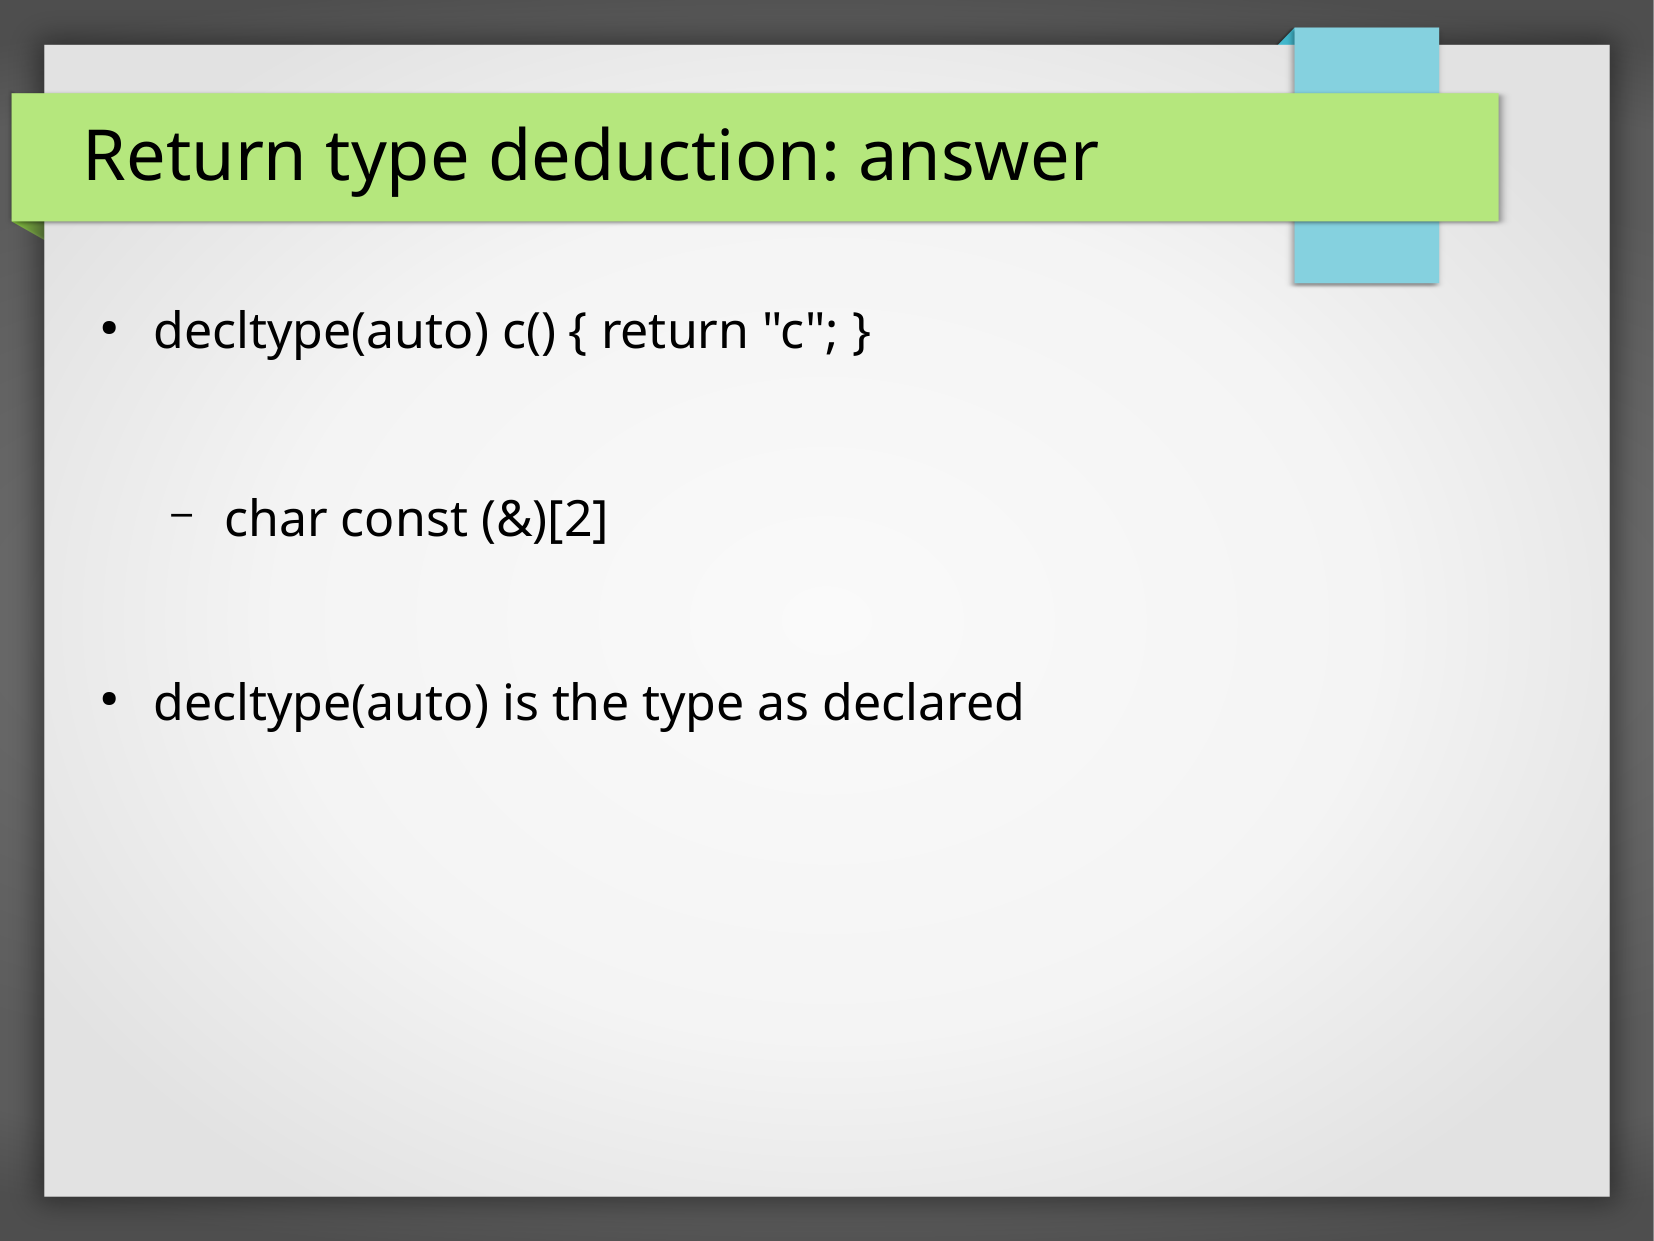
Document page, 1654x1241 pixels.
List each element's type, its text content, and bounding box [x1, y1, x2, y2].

list decltype(auto) c() { return "c"; } char const (&)[2] decltype(auto) is the type as declared [82, 295, 1571, 1015]
picture [0, 0, 1654, 1241]
title Return type deduction: answer [82, 94, 1264, 213]
